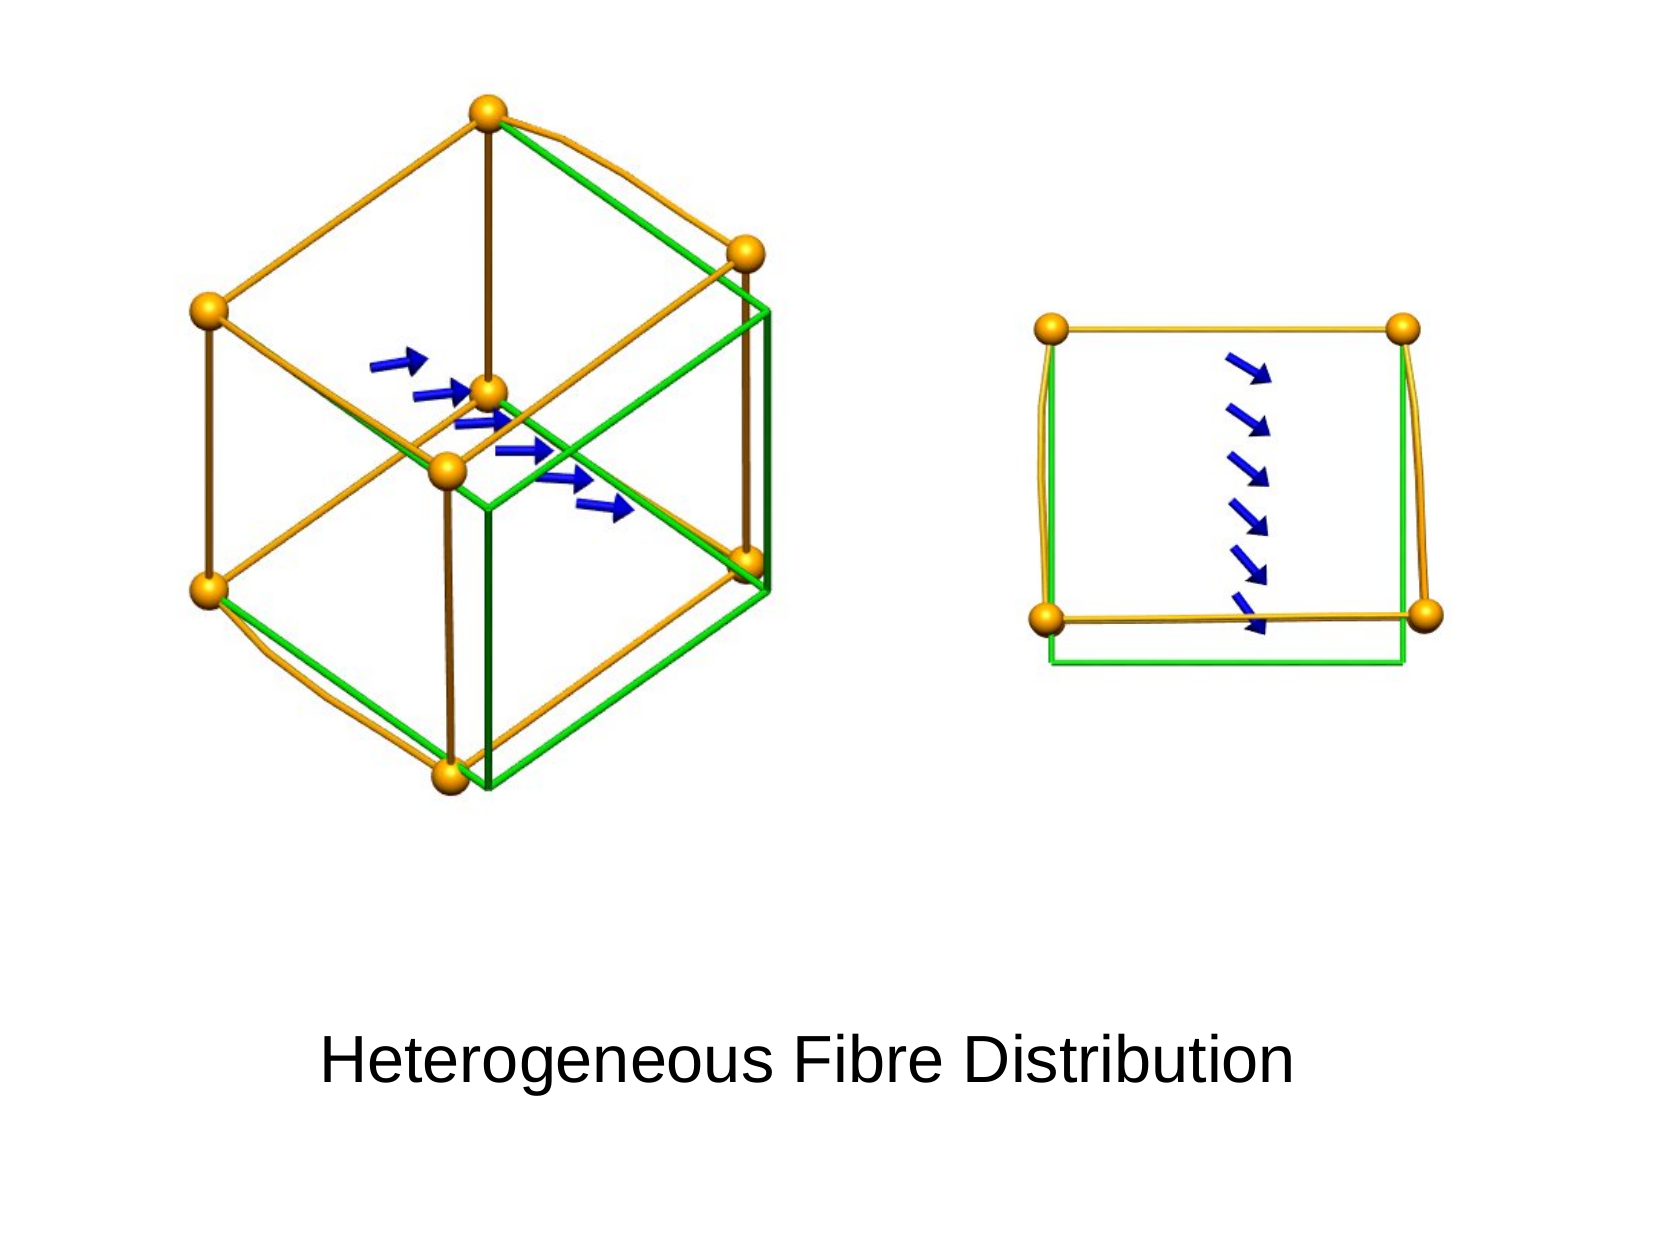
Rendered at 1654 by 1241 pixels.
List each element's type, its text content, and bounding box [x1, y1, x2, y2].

subtitle Heterogeneous Fibre Distribution [80, 944, 1536, 1175]
picture [102, 55, 1583, 839]
